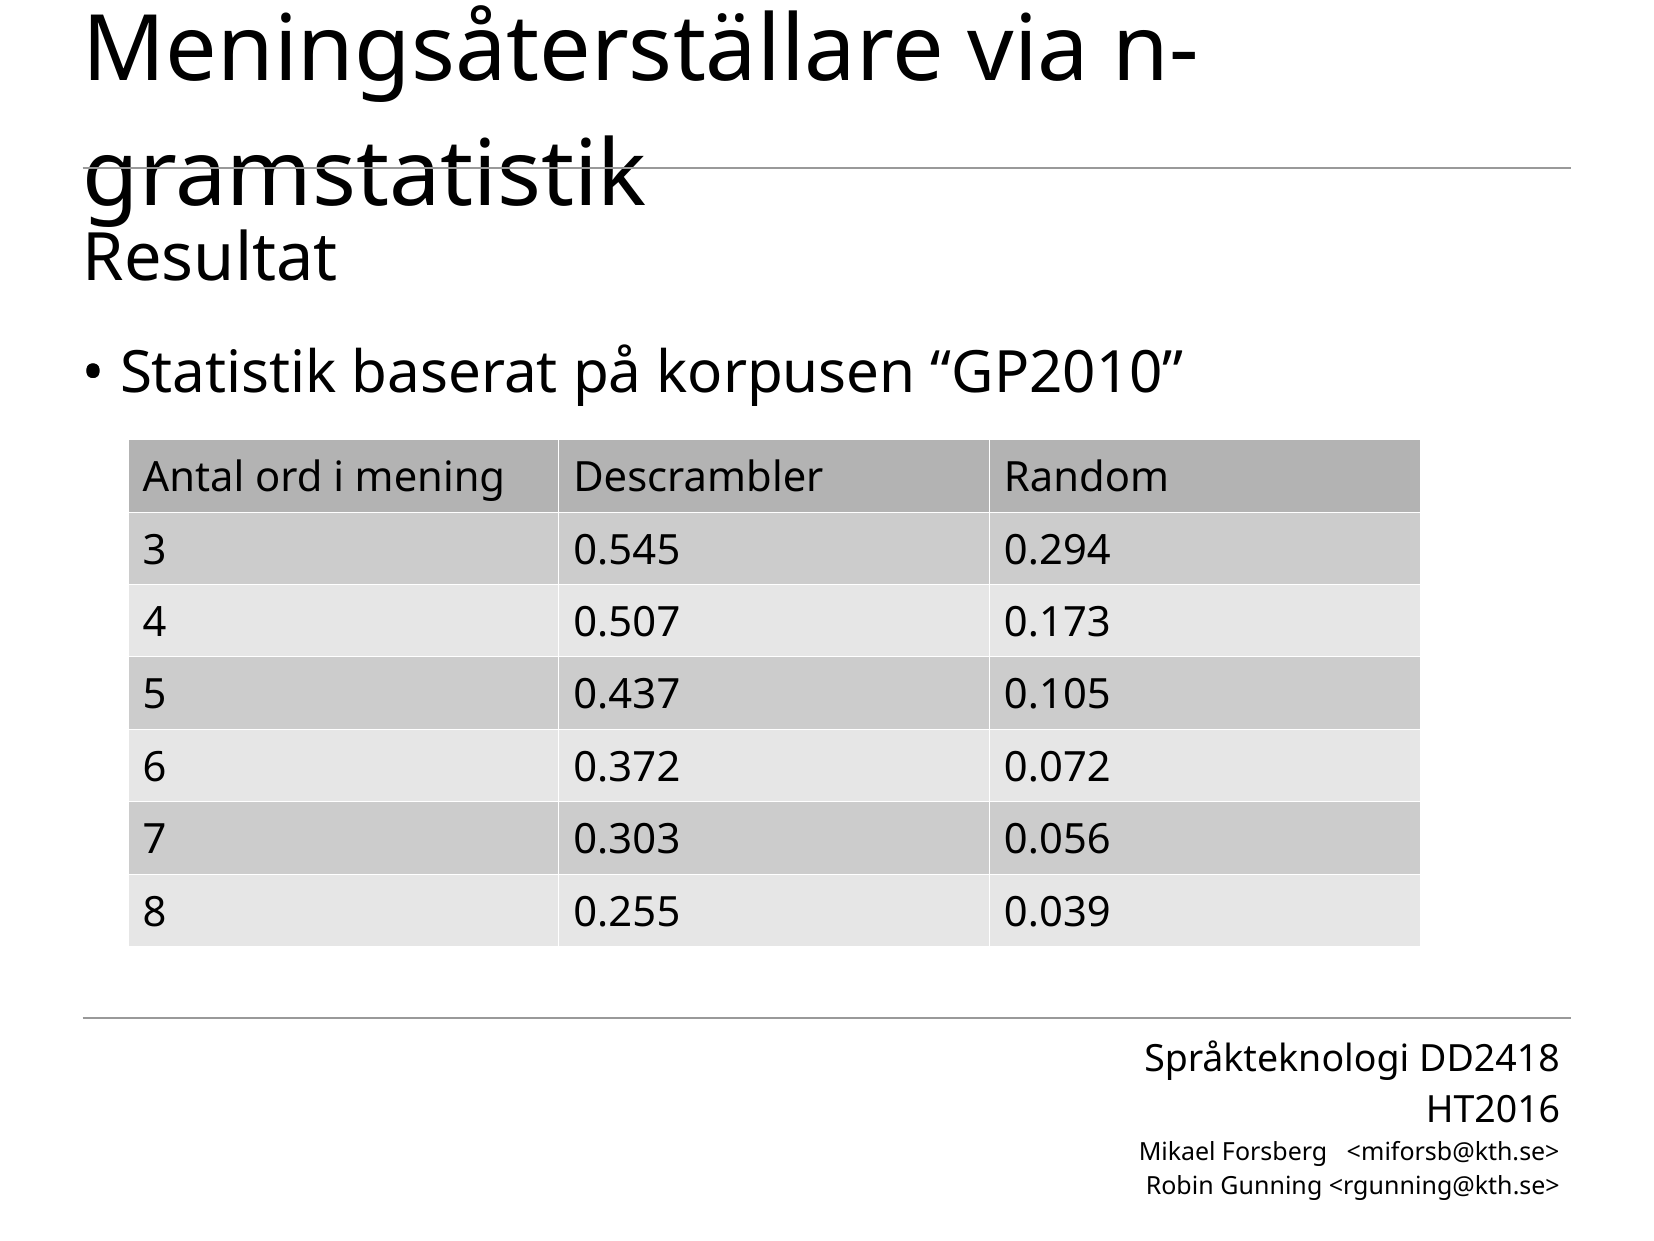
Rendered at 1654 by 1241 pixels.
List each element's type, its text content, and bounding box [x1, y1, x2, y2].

table_cell 0.545 [559, 513, 989, 584]
table_cell 0.072 [990, 730, 1420, 801]
title Meningsåterställare via n-gramstatistik [82, 46, 1571, 167]
table_cell 3 [129, 513, 558, 584]
table_cell 8 [129, 875, 558, 946]
table_cell 7 [129, 802, 558, 874]
table_cell 0.105 [990, 657, 1420, 729]
table_cell 5 [129, 657, 558, 729]
table_cell 0.039 [990, 875, 1420, 946]
table_cell 0.294 [990, 513, 1420, 584]
table_cell 0.173 [990, 585, 1420, 656]
table_cell 0.372 [559, 730, 989, 801]
table_cell 0.056 [990, 802, 1420, 874]
table_cell 0.507 [559, 585, 989, 656]
table_cell 0.255 [559, 875, 989, 946]
table_header Antal ord i mening [129, 440, 558, 512]
text_box Språkteknologi DD2418 HT2016 Mikael Forsberg <miforsb@kth.se> Robin Gunning <rgunning@kth.se> [1020, 1024, 1576, 1156]
table_cell 4 [129, 585, 558, 656]
table_cell 0.303 [559, 802, 989, 874]
title Resultat [82, 194, 1571, 316]
table_cell 0.437 [559, 657, 989, 729]
text_box • Statistik baserat på korpusen “GP2010” [82, 330, 1571, 1010]
table_header Random [990, 440, 1420, 512]
table_cell 6 [129, 730, 558, 801]
table_header Descrambler [559, 440, 989, 512]
